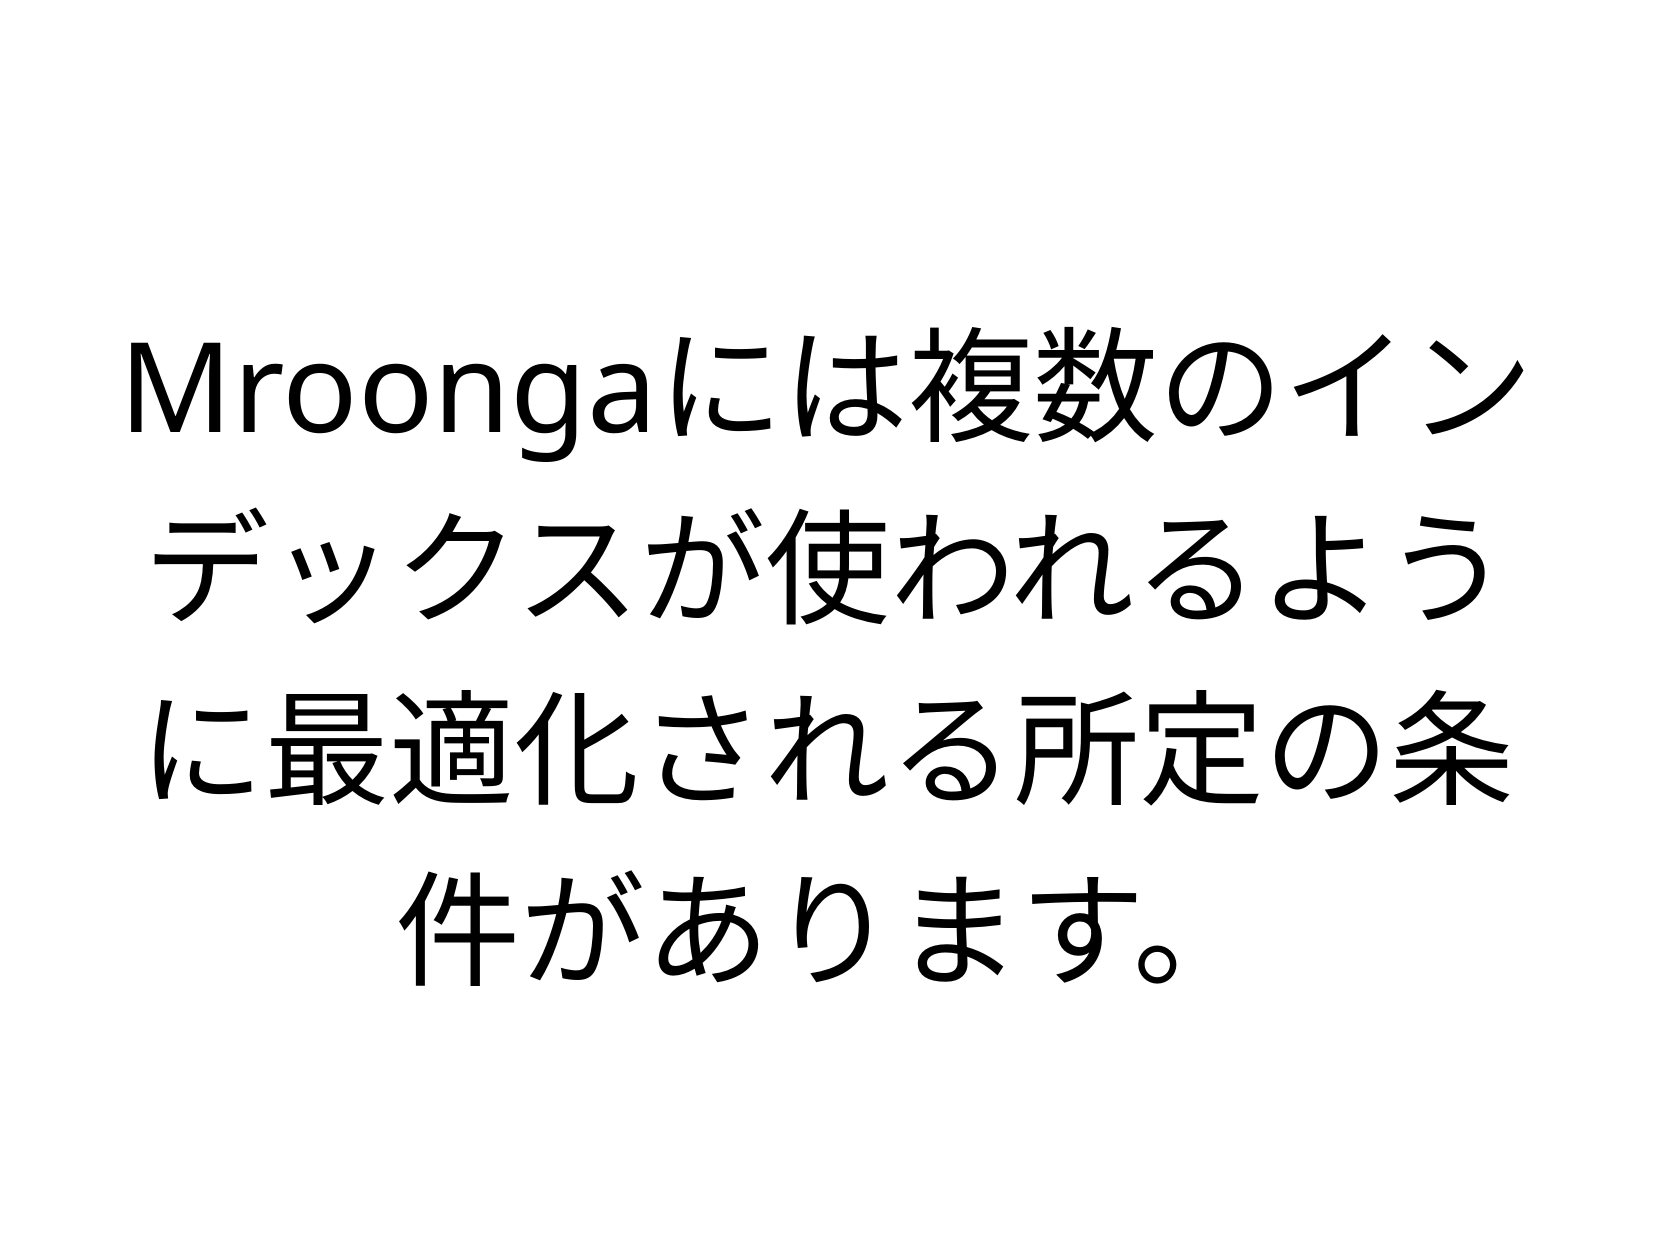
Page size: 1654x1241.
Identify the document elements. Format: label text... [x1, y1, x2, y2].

subtitle Mroongaには複数のインデックスが使われるように最適化される所定の条件があります。 [82, 290, 1571, 1010]
